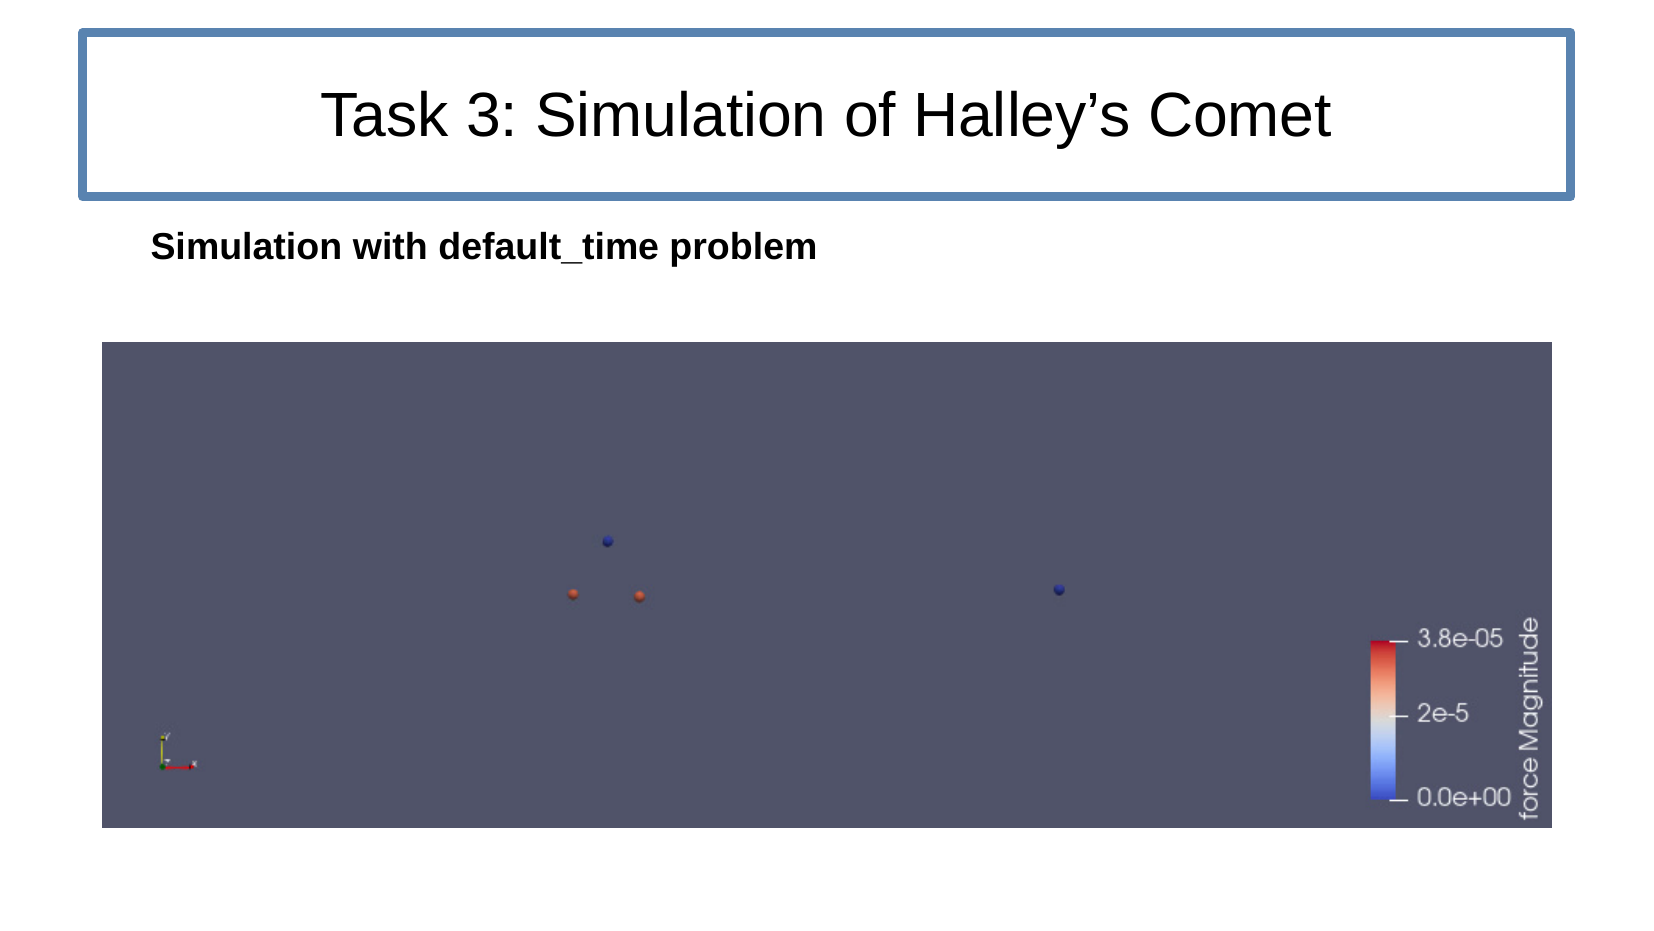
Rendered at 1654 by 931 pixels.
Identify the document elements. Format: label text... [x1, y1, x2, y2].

title Task 3: Simulation of Halley’s Comet [82, 32, 1571, 197]
text_box Simulation with default_time problem [135, 217, 1051, 317]
text_box [101, 341, 1553, 829]
